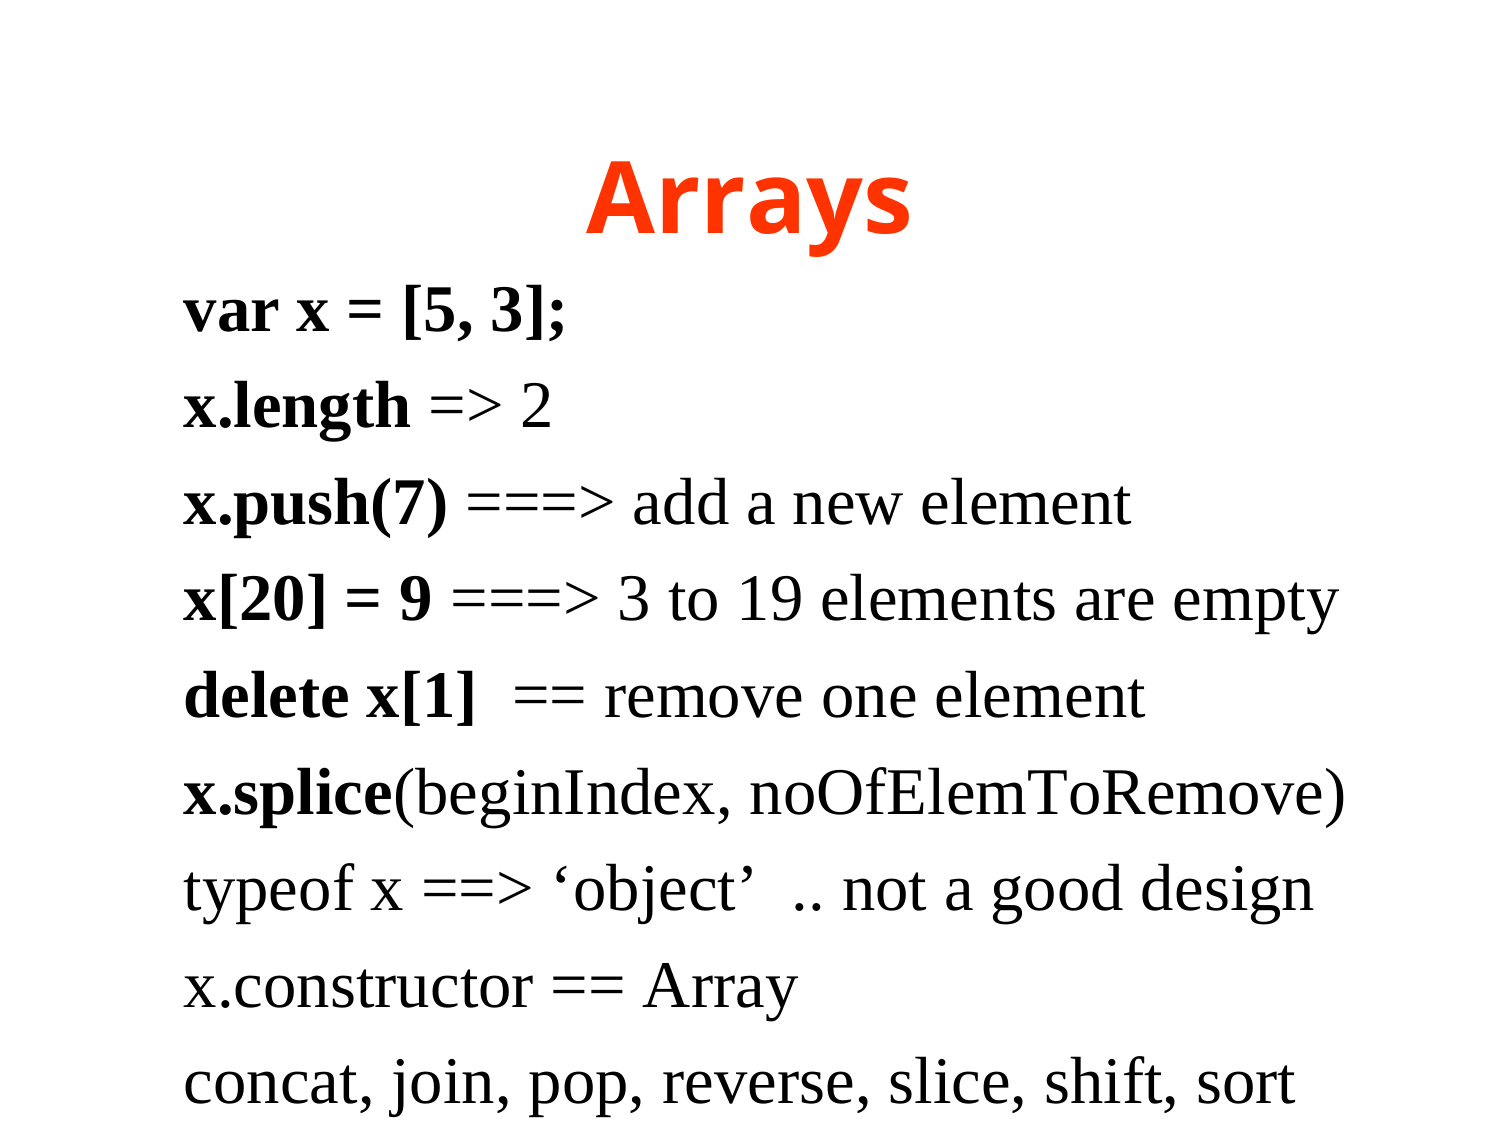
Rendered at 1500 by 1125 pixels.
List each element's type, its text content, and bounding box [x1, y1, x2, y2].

title Arrays [112, 99, 1388, 256]
list var x = [5, 3]; x.length => 2 x.push(7) ===> add a new element x[20] = 9 ===> 3 to 19 elements are empty delete x[1] == remove one element x.splice(beginIndex, noOfElemToRemove) typeof x ==> ‘object’ .. not a good design x.constructor == Array concat, join, pop, reverse, slice, shift, sort [112, 256, 1388, 1125]
